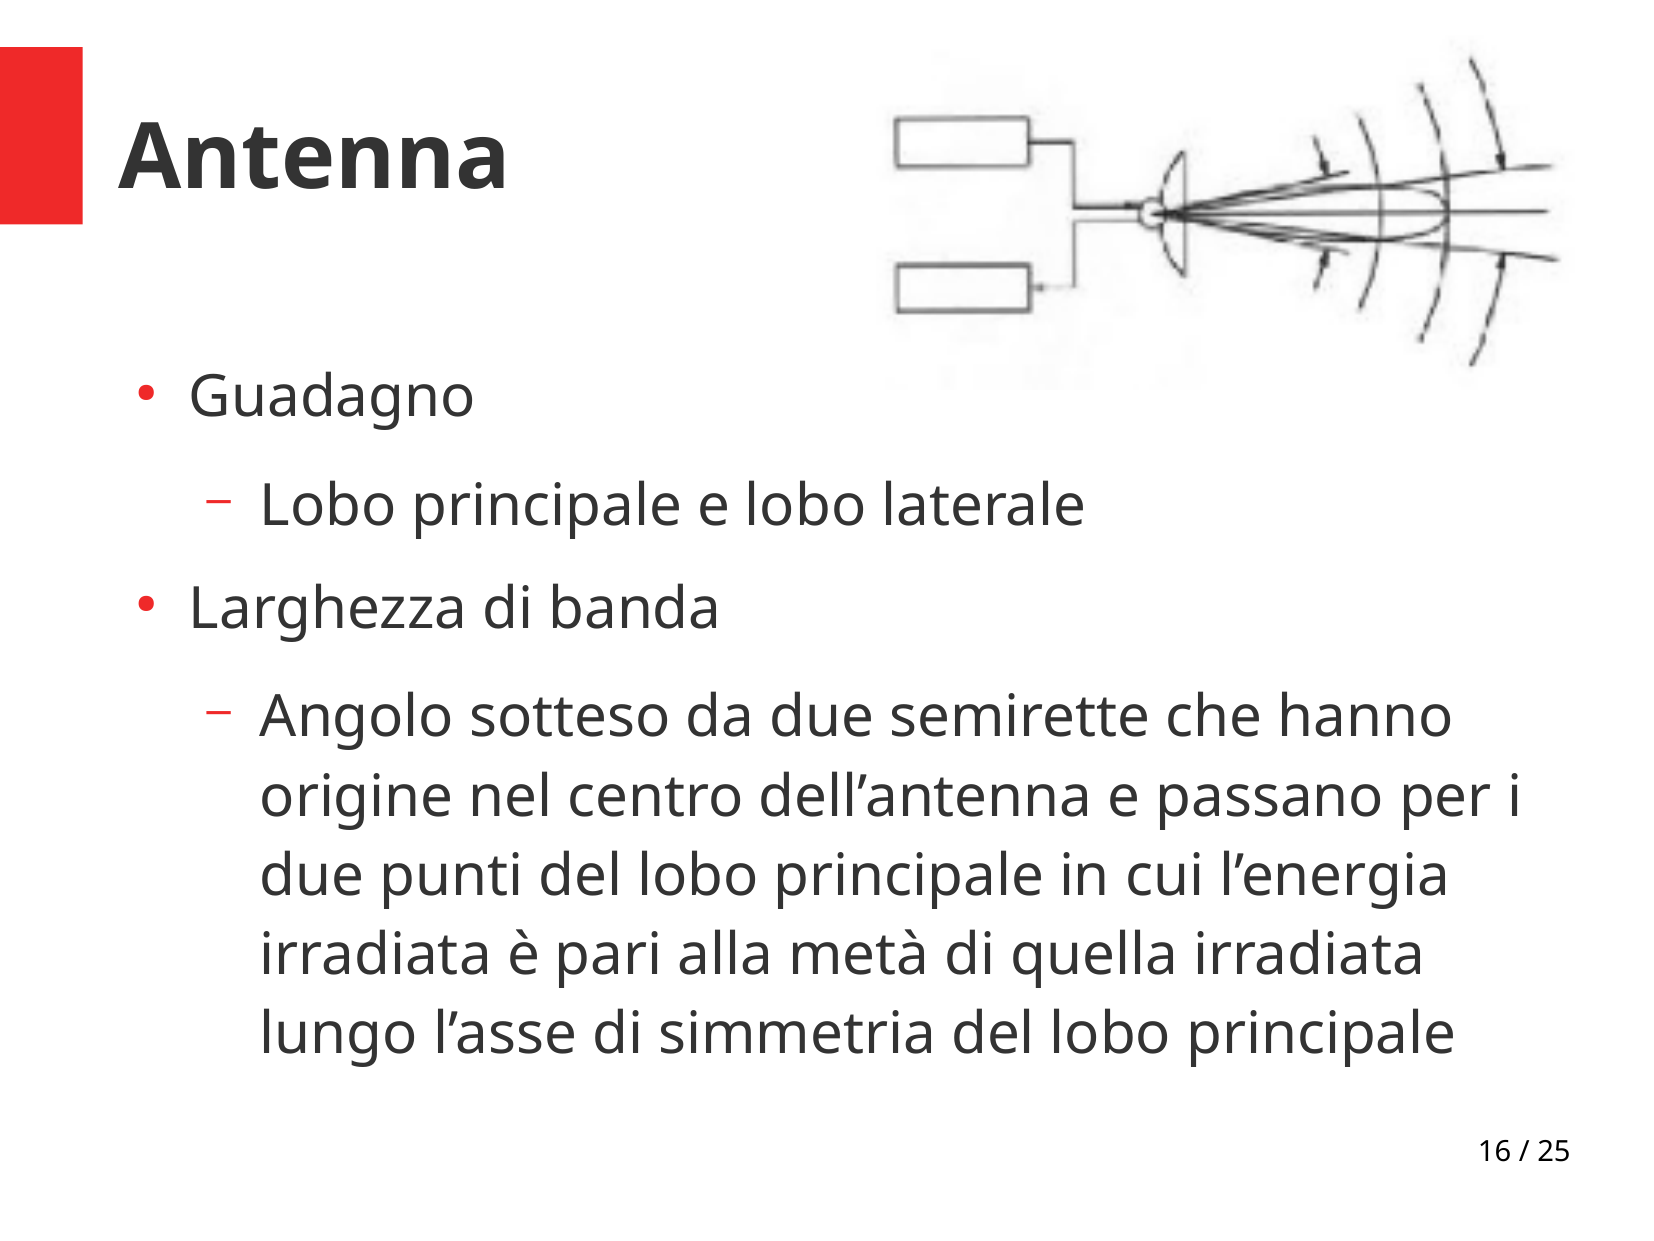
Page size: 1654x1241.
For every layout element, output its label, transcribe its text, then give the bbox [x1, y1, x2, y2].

list Guadagno Lobo principale e lobo laterale Larghezza di banda Angolo sotteso da due semirette che hanno origine nel centro dell’antenna e passano per i due punti del lobo principale in cui l’energia irradiata è pari alla metà di quella irradiata lungo l’asse di simmetria del lobo principale [118, 354, 1536, 1074]
title Antenna [118, 49, 862, 257]
picture [862, 35, 1591, 390]
